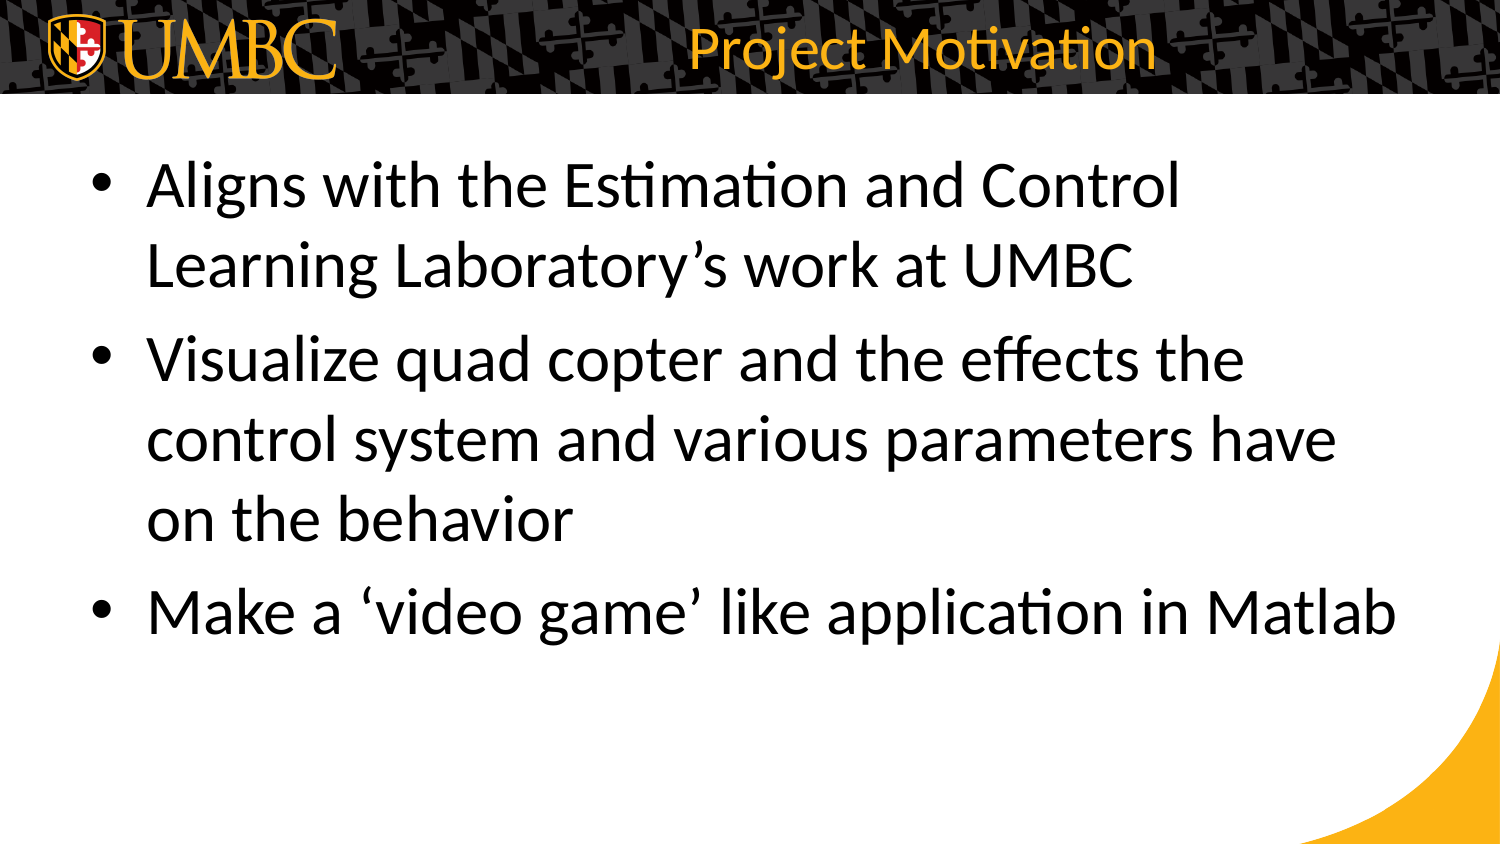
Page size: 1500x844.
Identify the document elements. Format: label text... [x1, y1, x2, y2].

picture [1299, 639, 1500, 844]
title Project Motivation [347, 0, 1500, 91]
list Aligns with the Estimation and Control Learning Laboratory’s work at UMBC Visualize quad copter and the effects the control system and various parameters have on the behavior Make a ‘video game’ like application in Matlab [75, 133, 1425, 754]
picture [0, 0, 1500, 94]
